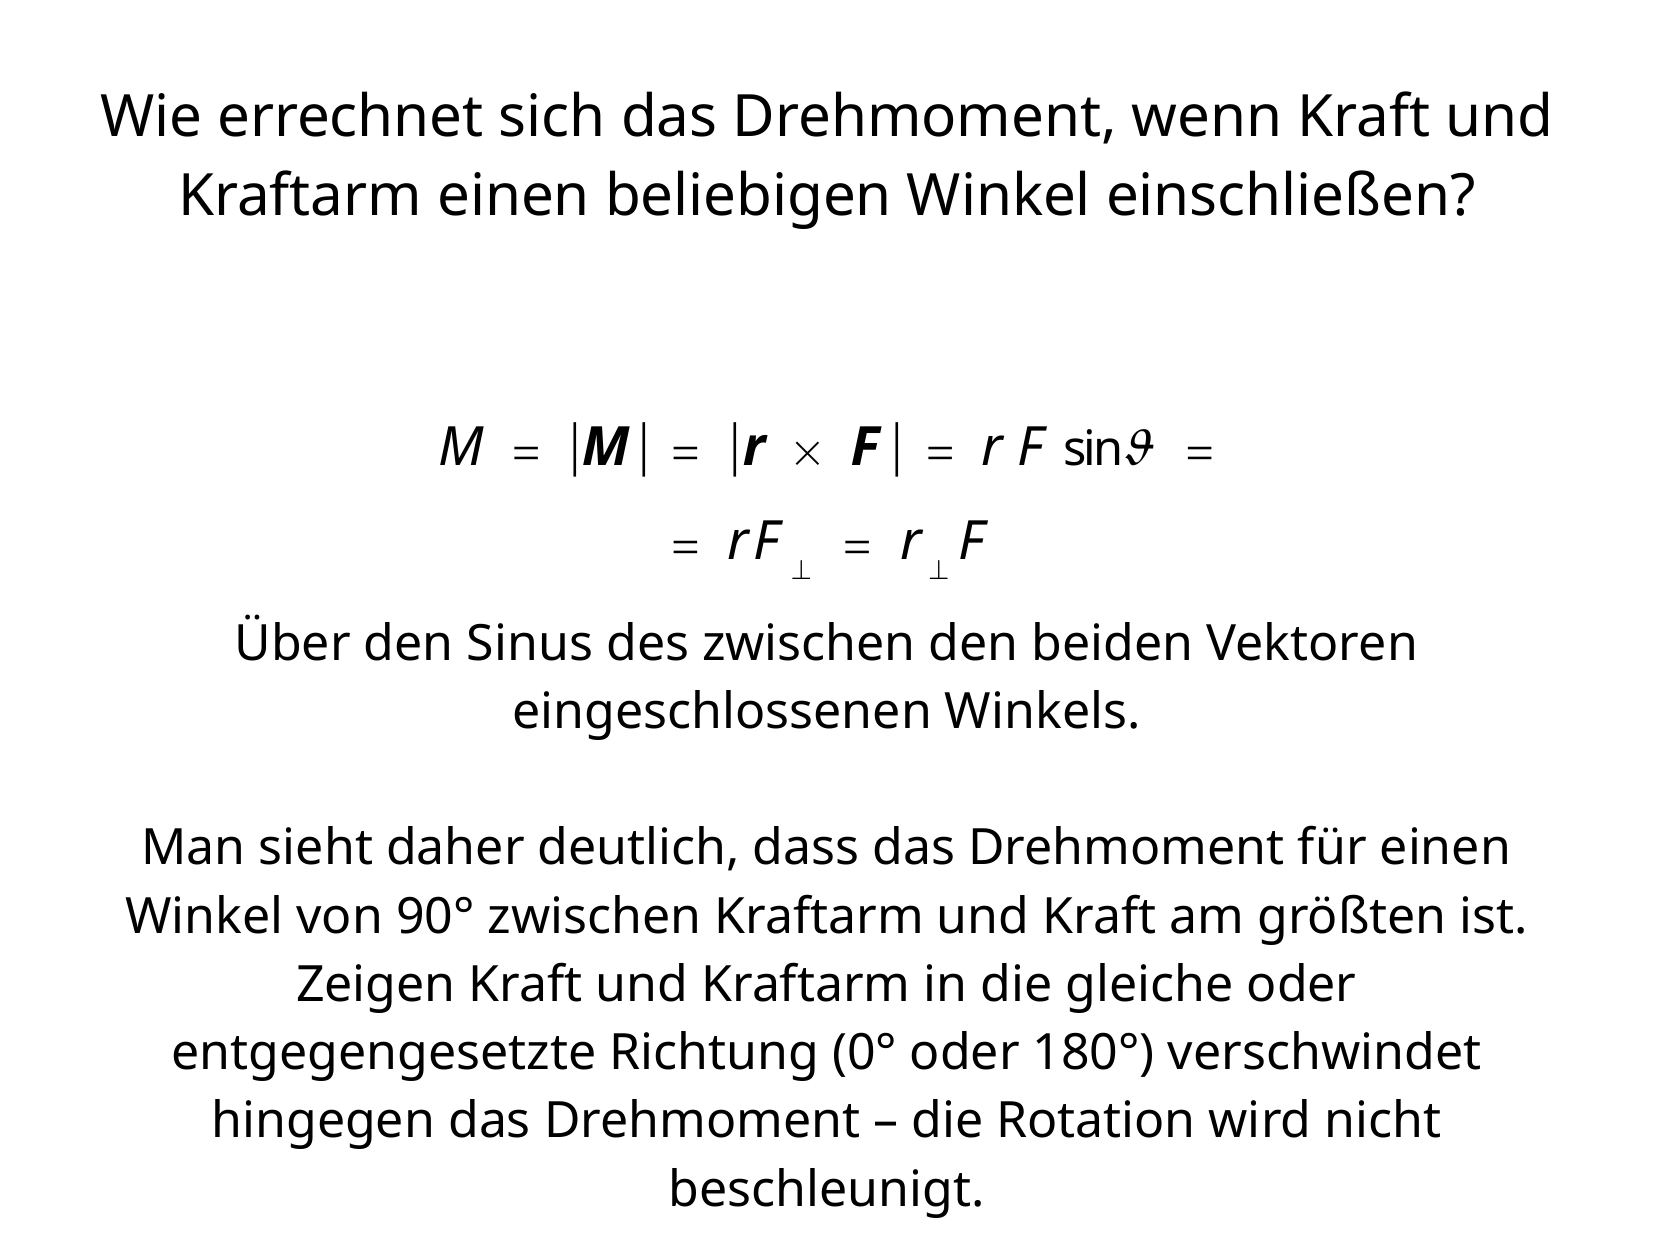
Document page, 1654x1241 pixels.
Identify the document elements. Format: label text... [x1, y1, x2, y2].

subtitle Über den Sinus des zwischen den beiden Vektoren eingeschlossenen Winkels. Man sieht daher deutlich, dass das Drehmoment für einen Winkel von 90° zwischen Kraftarm und Kraft am größten ist. Zeigen Kraft und Kraftarm in die gleiche oder entgegengesetzte Richtung (0° oder 180°) verschwindet hingegen das Drehmoment – die Rotation wird nicht beschleunigt. [82, 245, 1571, 1173]
title Wie errechnet sich das Drehmoment, wenn Kraft und Kraftarm einen beliebigen Winkel einschließen? [82, 49, 1571, 245]
chart [431, 413, 1222, 590]
